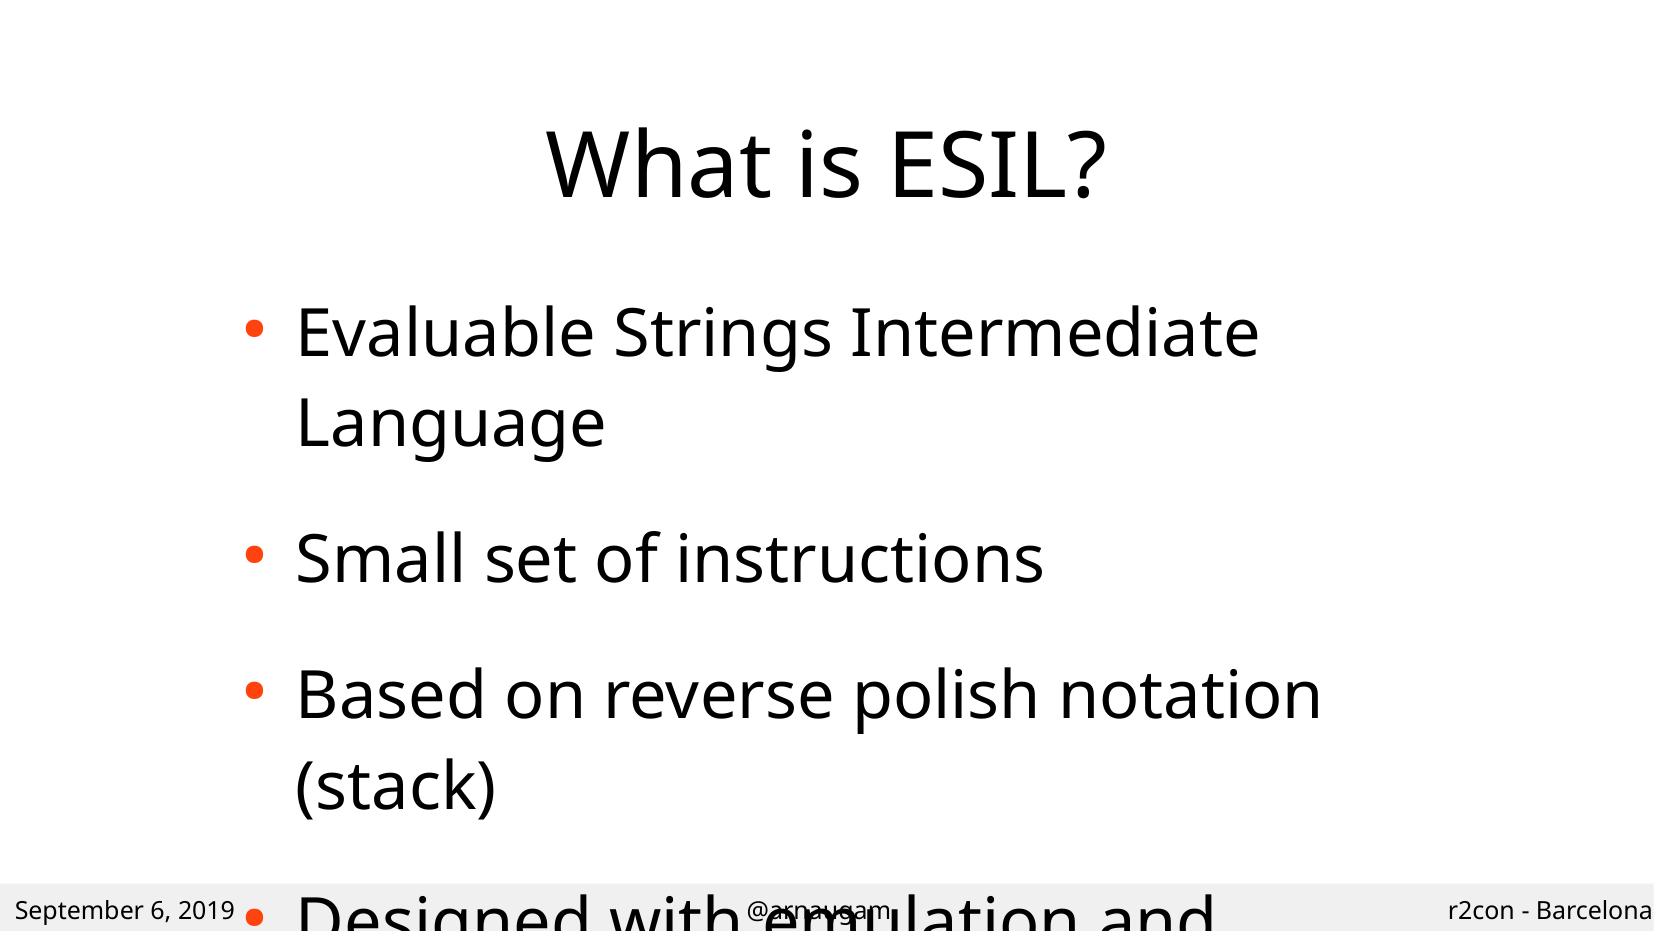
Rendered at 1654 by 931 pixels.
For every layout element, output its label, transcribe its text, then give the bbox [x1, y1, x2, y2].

title What is ESIL? [82, 84, 1571, 240]
list Evaluable Strings Intermediate Language Small set of instructions Based on reverse polish notation (stack) Designed with emulation and evaluation in mind, not human-friendly reading [225, 284, 1501, 631]
